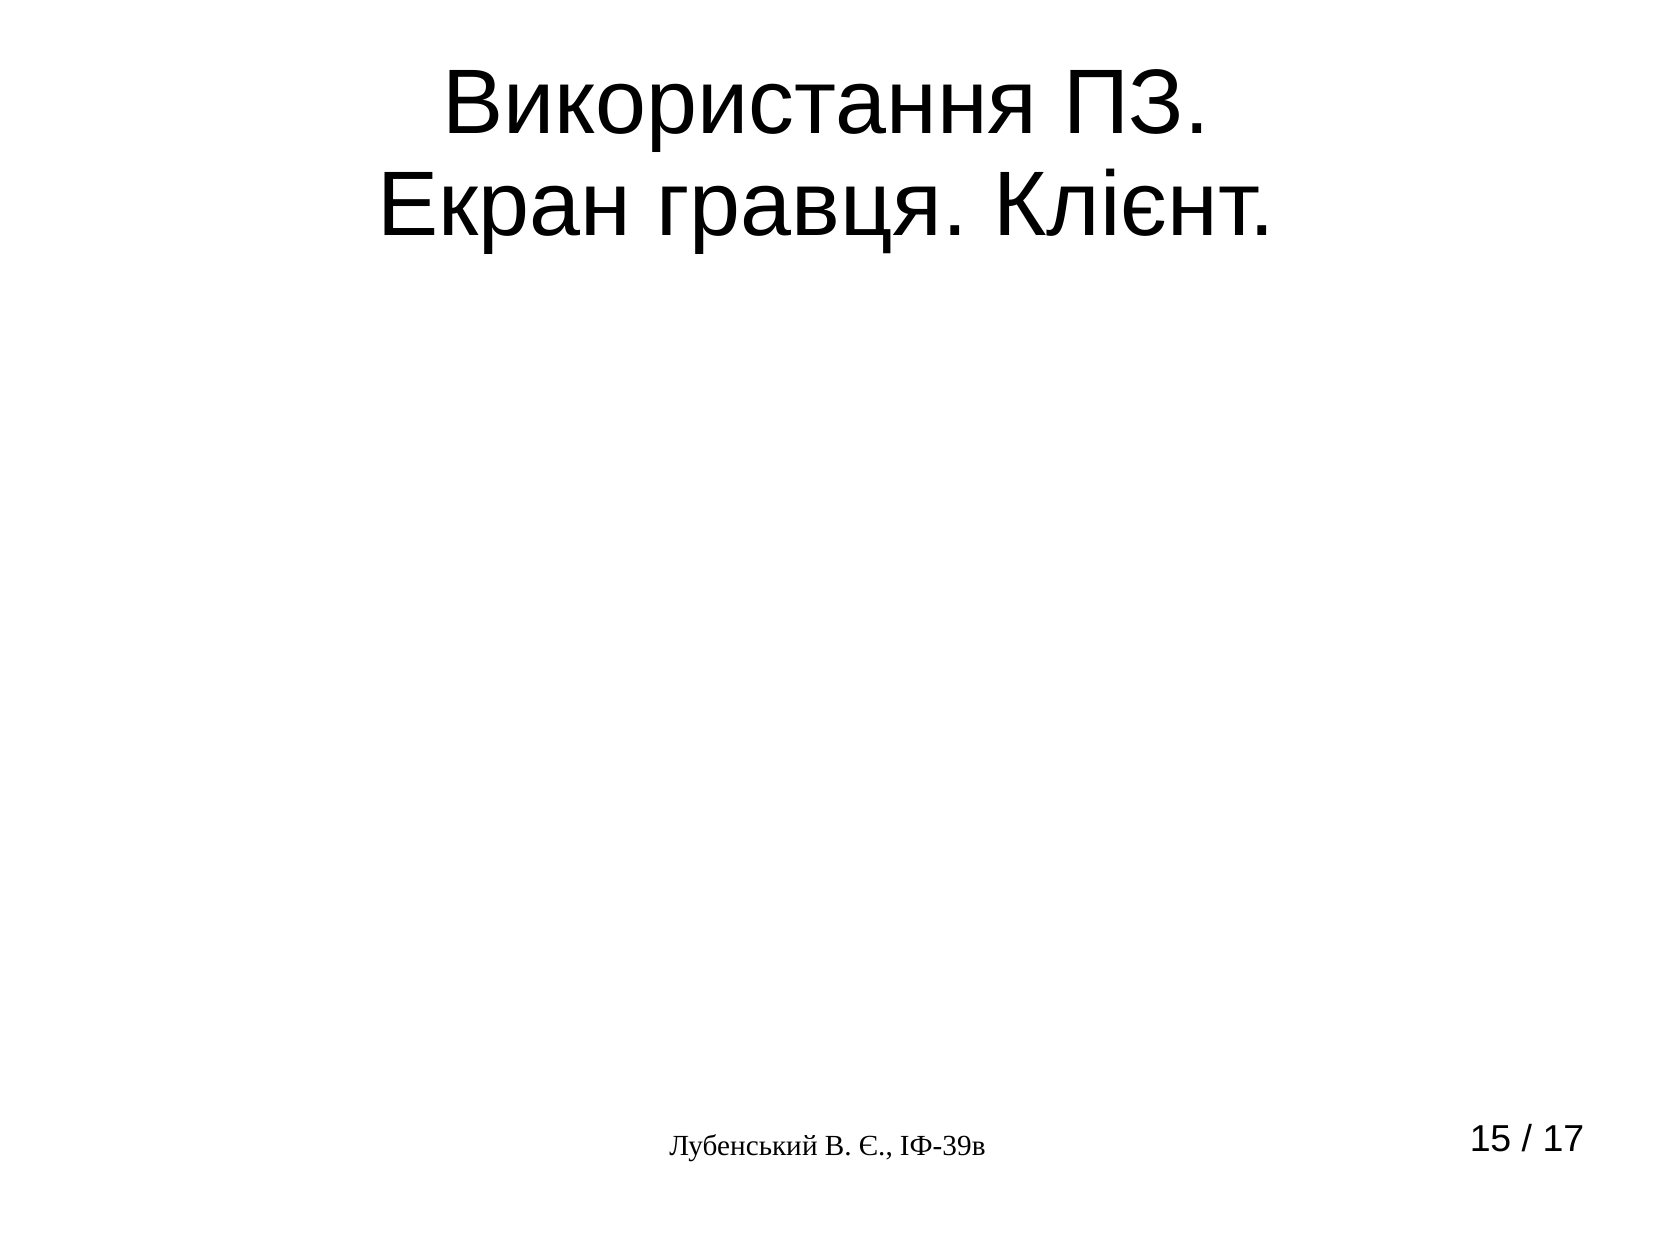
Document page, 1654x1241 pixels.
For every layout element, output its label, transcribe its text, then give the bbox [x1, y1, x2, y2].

text_box 17 [1496, 1110, 1654, 1181]
title Використання ПЗ. Екран гравця. Клієнт. [82, 49, 1571, 257]
text_box <number> / [1455, 1110, 1496, 1181]
